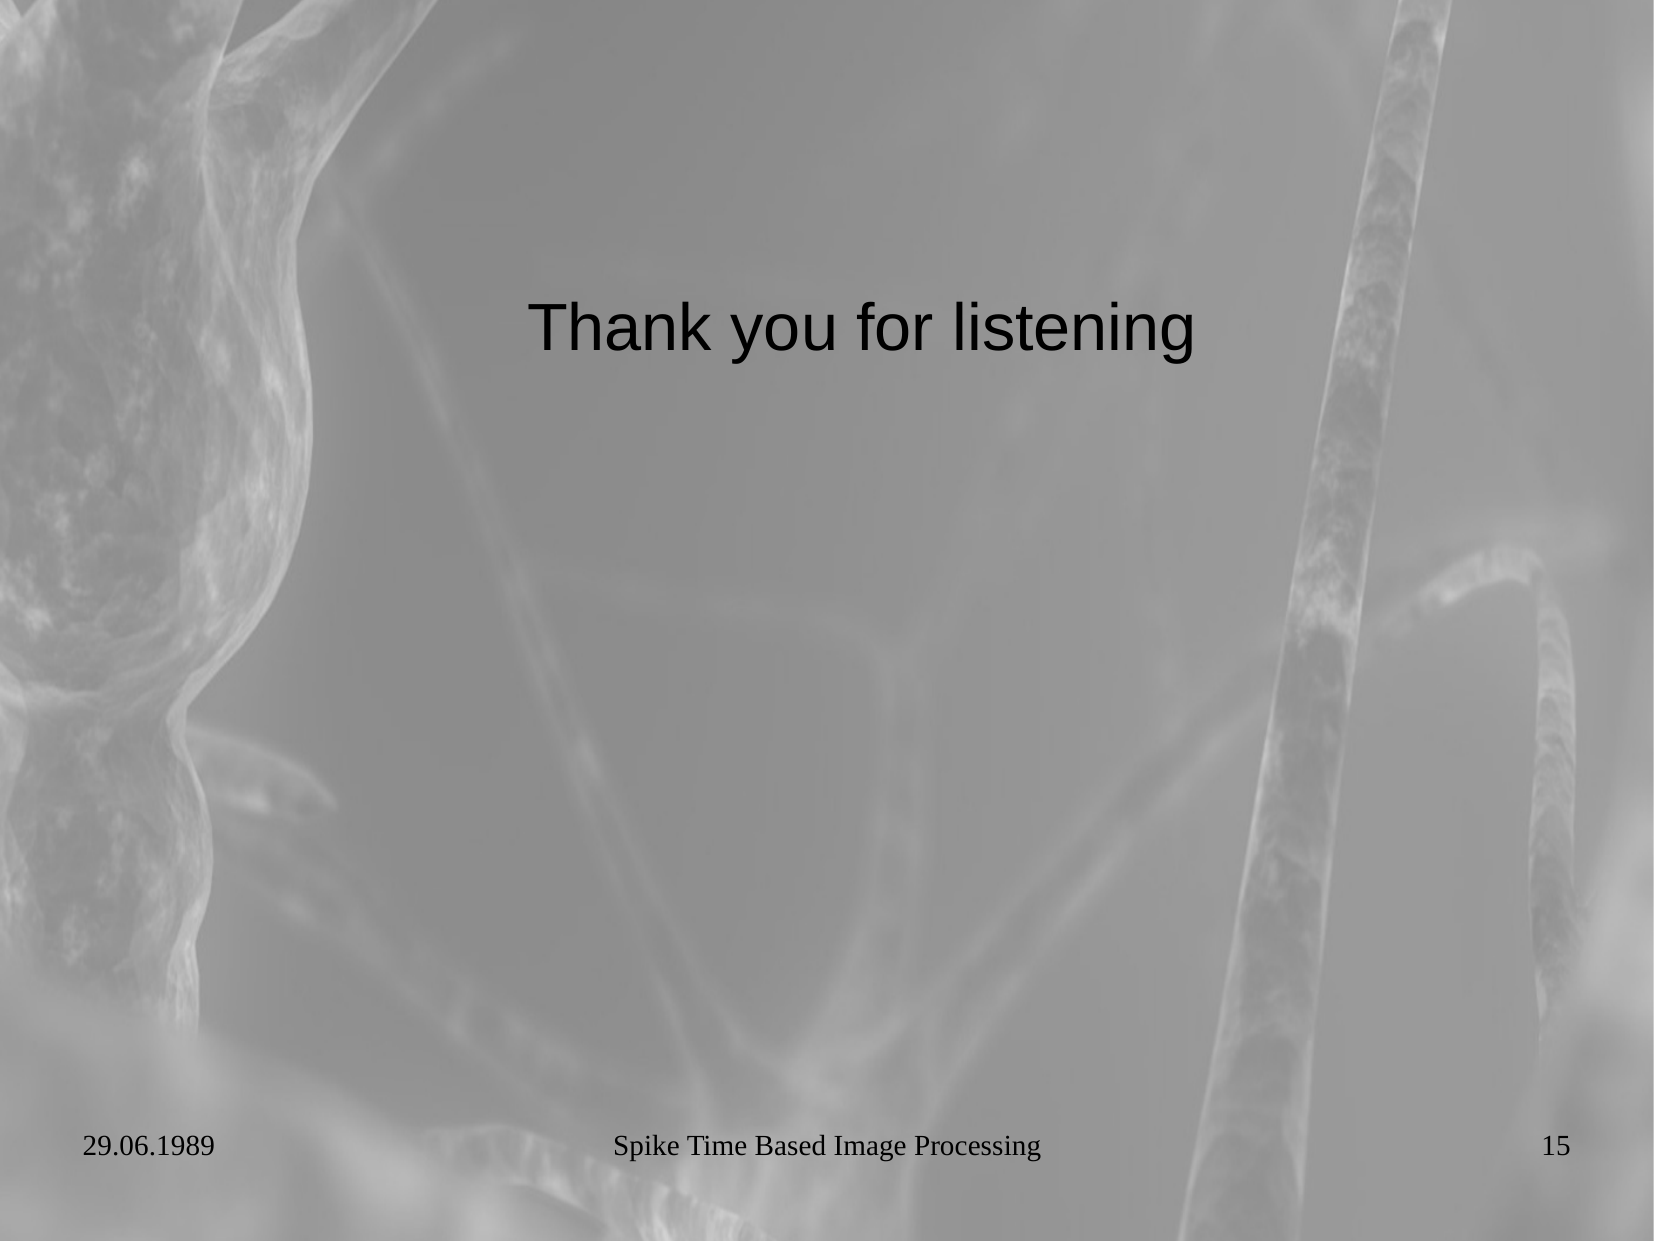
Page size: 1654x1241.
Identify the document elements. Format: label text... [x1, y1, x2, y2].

picture [0, 0, 1654, 1241]
list Thank you for listening [82, 290, 1571, 1010]
